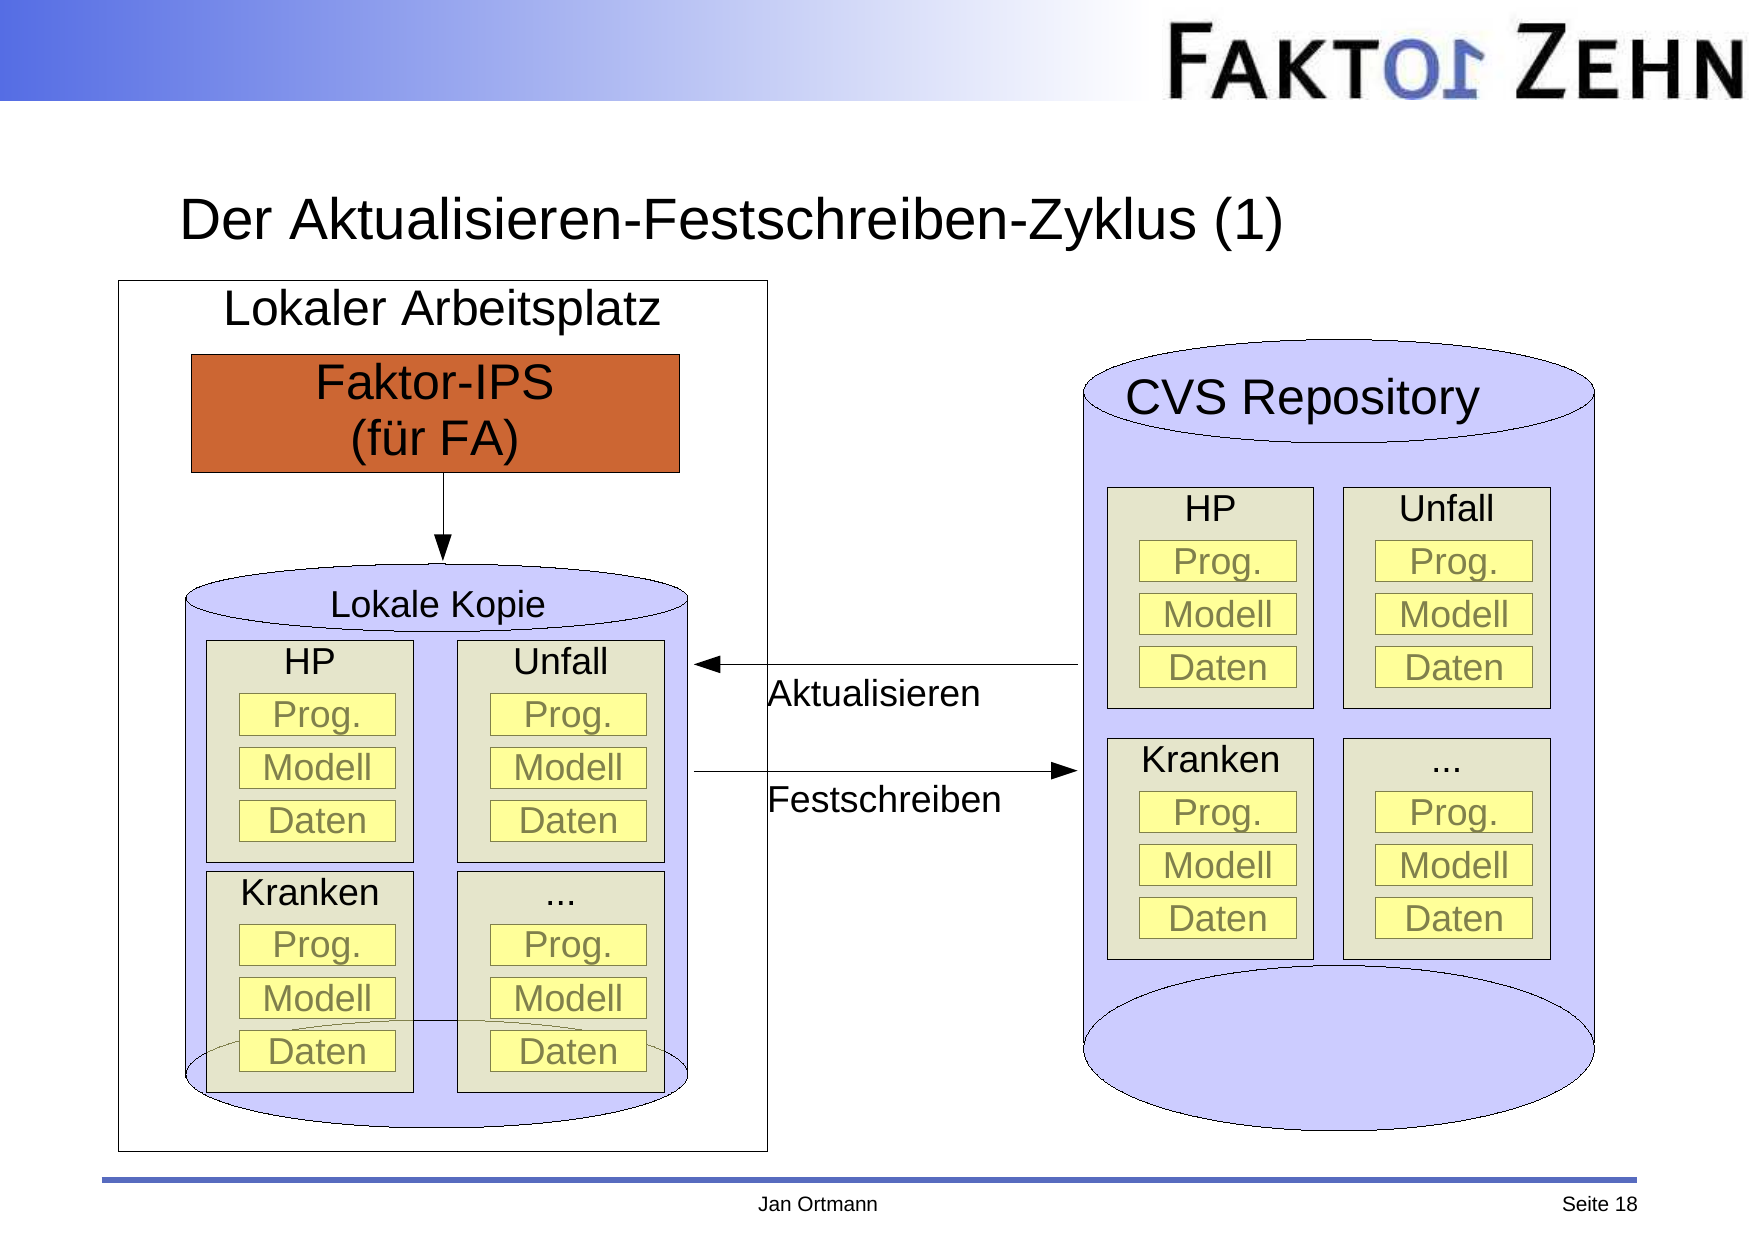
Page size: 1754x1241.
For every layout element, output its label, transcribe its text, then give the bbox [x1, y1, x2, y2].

title Der Aktualisieren-Festschreiben-Zyklus (1) [179, 142, 1610, 296]
picture [1162, 7, 1752, 100]
text_box HP [206, 640, 414, 863]
text_box Lokale Kopie [330, 583, 560, 626]
text_box HP [1107, 487, 1314, 709]
text_box CVS Repository [1124, 369, 1495, 425]
text_box Kranken [206, 871, 414, 1093]
text_box Aktualisieren [767, 672, 1049, 715]
text_box [1083, 339, 1595, 1131]
text_box Lokaler Arbeitsplatz [118, 280, 768, 1152]
text_box ... [457, 871, 665, 1093]
text_box Unfall [457, 640, 665, 863]
text_box Kranken [1107, 738, 1314, 960]
text_box Unfall [1343, 487, 1551, 709]
text_box ... [1343, 738, 1551, 960]
text_box Festschreiben [767, 778, 1049, 821]
